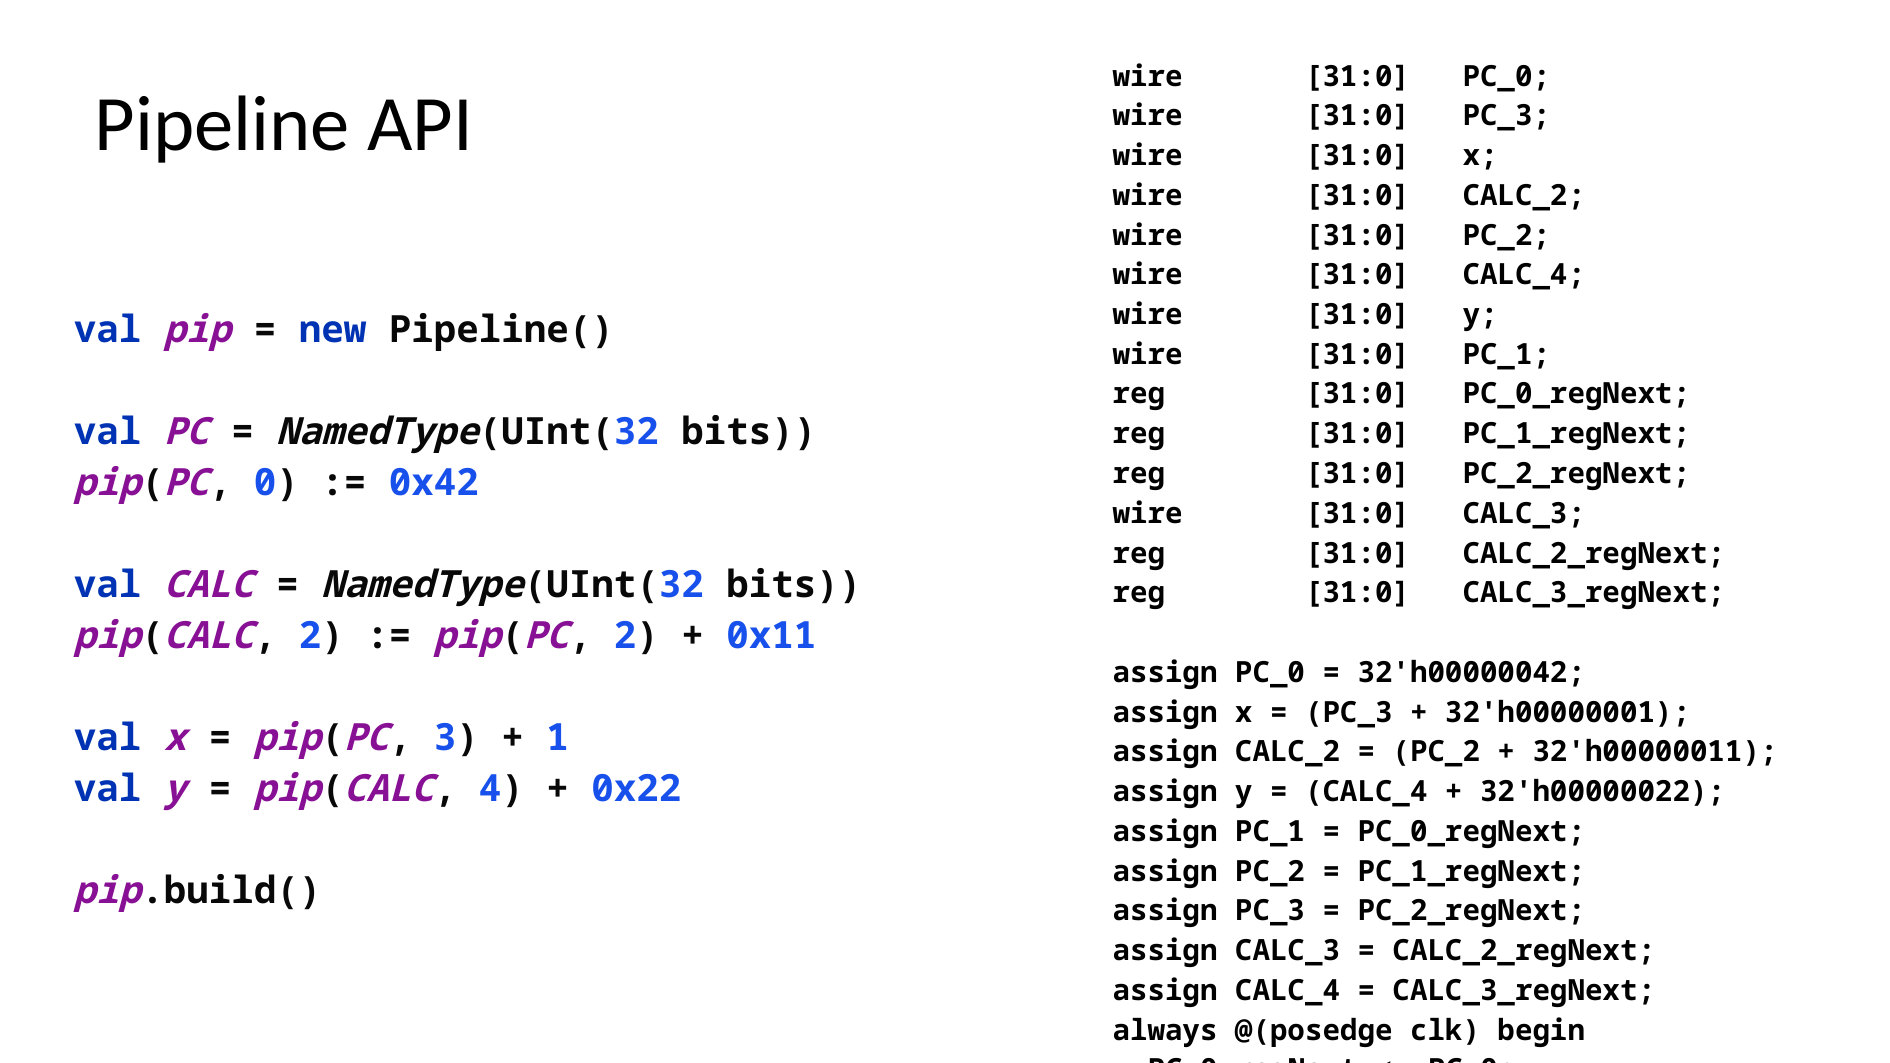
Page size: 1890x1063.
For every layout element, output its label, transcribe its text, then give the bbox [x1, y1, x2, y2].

text_box val pip = new Pipeline() val PC = NamedType(UInt(32 bits)) pip(PC, 0) := 0x42 val CALC = NamedType(UInt(32 bits)) pip(CALC, 2) := pip(PC, 2) + 0x11 val x = pip(PC, 3) + 1 val y = pip(CALC, 4) + 0x22 pip.build() [59, 295, 945, 1063]
text_box wire [31:0] PC_0; wire [31:0] PC_3; wire [31:0] x; wire [31:0] CALC_2; wire [31:0] PC_2; wire [31:0] CALC_4; wire [31:0] y; wire [31:0] PC_1; reg [31:0] PC_0_regNext; reg [31:0] PC_1_regNext; reg [31:0] PC_2_regNext; wire [31:0] CALC_3; reg [31:0] CALC_2_regNext; reg [31:0] CALC_3_regNext; assign PC_0 = 32'h00000042; assign x = (PC_3 + 32'h00000001); assign CALC_2 = (PC_2 + 32'h00000011); assign y = (CALC_4 + 32'h00000022); assign PC_1 = PC_0_regNext; assign PC_2 = PC_1_regNext; assign PC_3 = PC_2_regNext; assign CALC_3 = CALC_2_regNext; assign CALC_4 = CALC_3_regNext; always @(posedge clk) begin PC_0_regNext <= PC_0; PC_1_regNext <= PC_1; PC_2_regNext <= PC_2; CALC_2_regNext <= CALC_2; CALC_3_regNext <= CALC_3; end [1062, 47, 1890, 969]
title Pipeline API [94, 42, 1796, 220]
